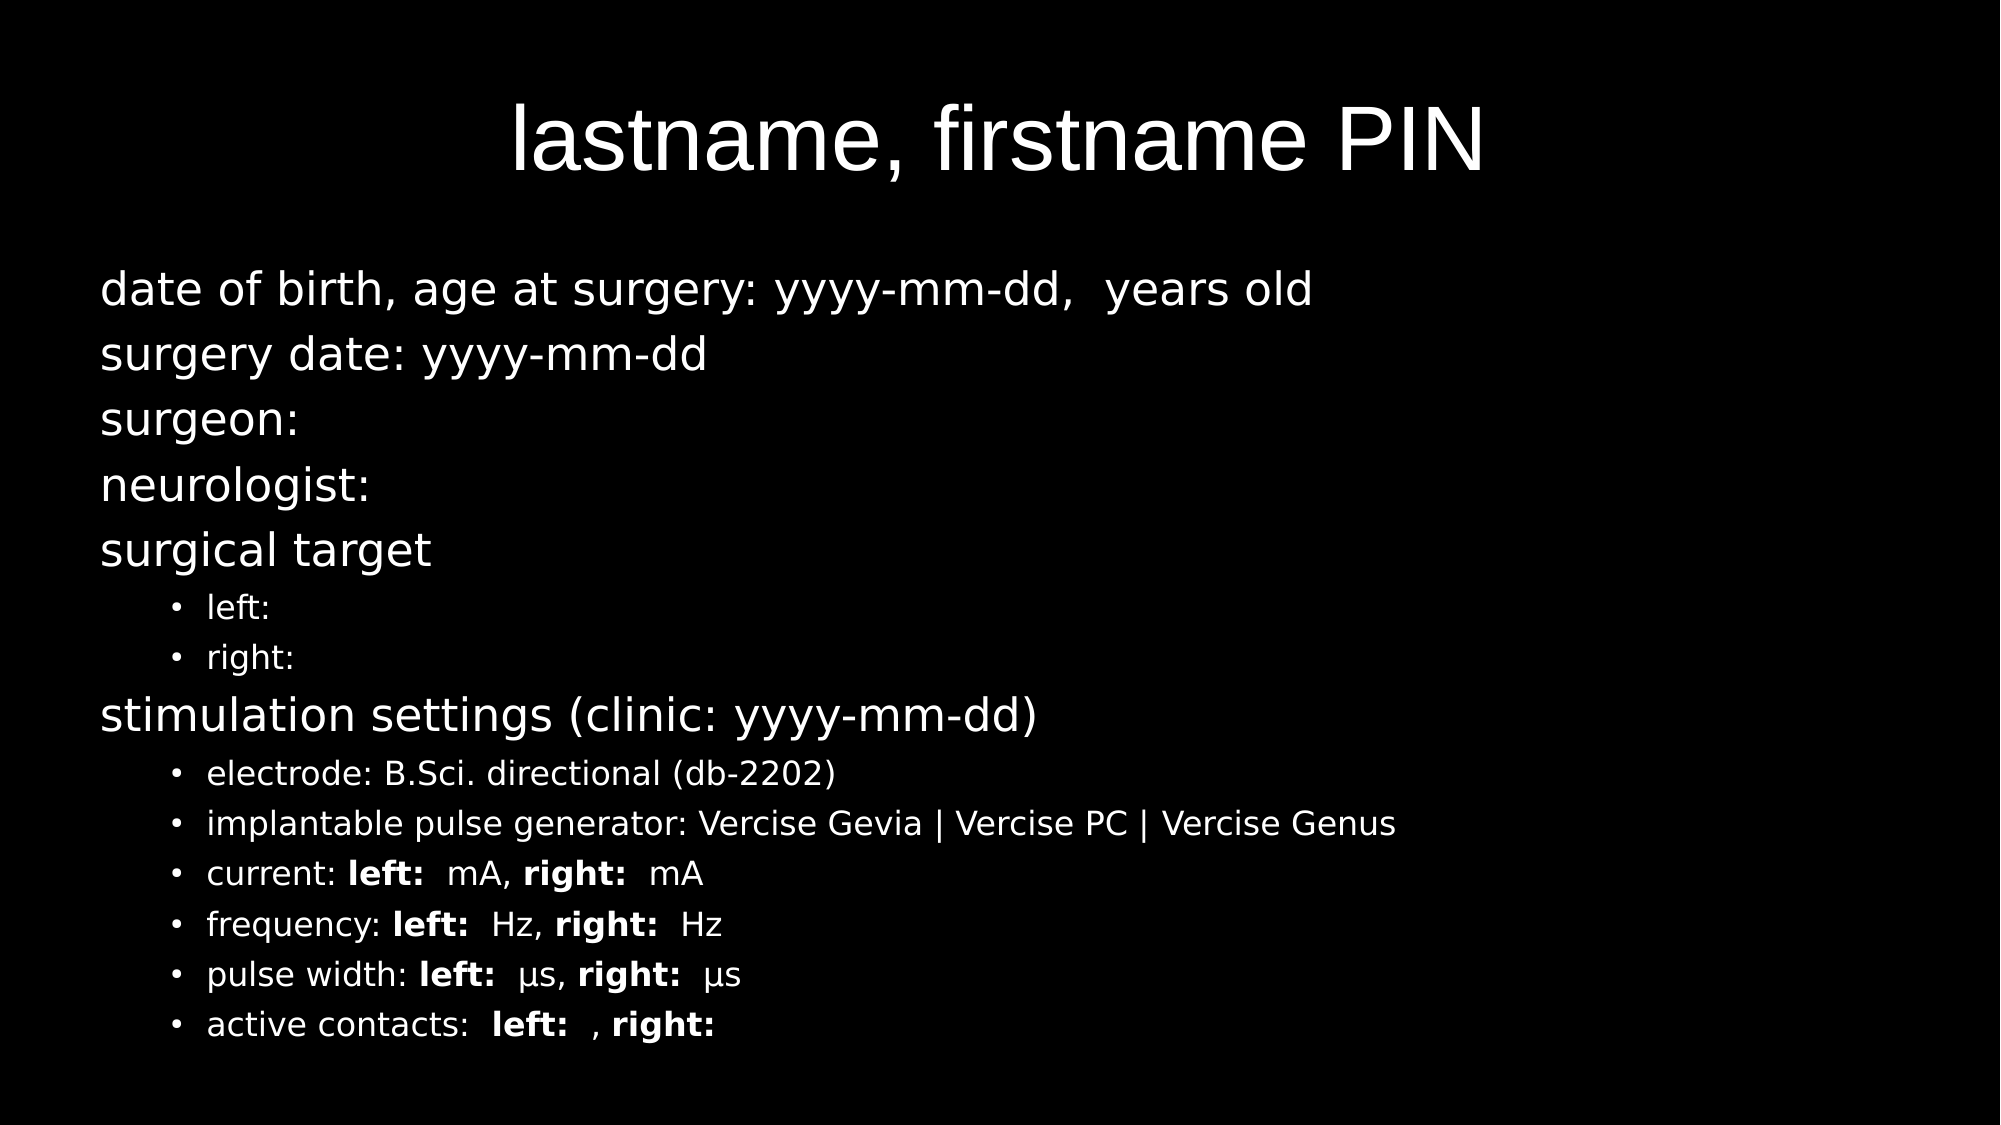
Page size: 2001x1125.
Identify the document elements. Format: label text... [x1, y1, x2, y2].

subtitle date of birth, age at surgery: yyyy-mm-dd, years old surgery date: yyyy-mm-dd surgeon: neurologist: surgical target left: right: stimulation settings (clinic: yyyy-mm-dd) electrode: B.Sci. directional (db-2202) implantable pulse generator: Vercise Gevia | Vercise PC | Vercise Genus current: left: mA, right: mA frequency: left: Hz, right: Hz pulse width: left: μs, right: μs active contacts: left: , right: [99, 263, 1900, 1093]
title lastname, firstname PIN [99, 44, 1900, 233]
